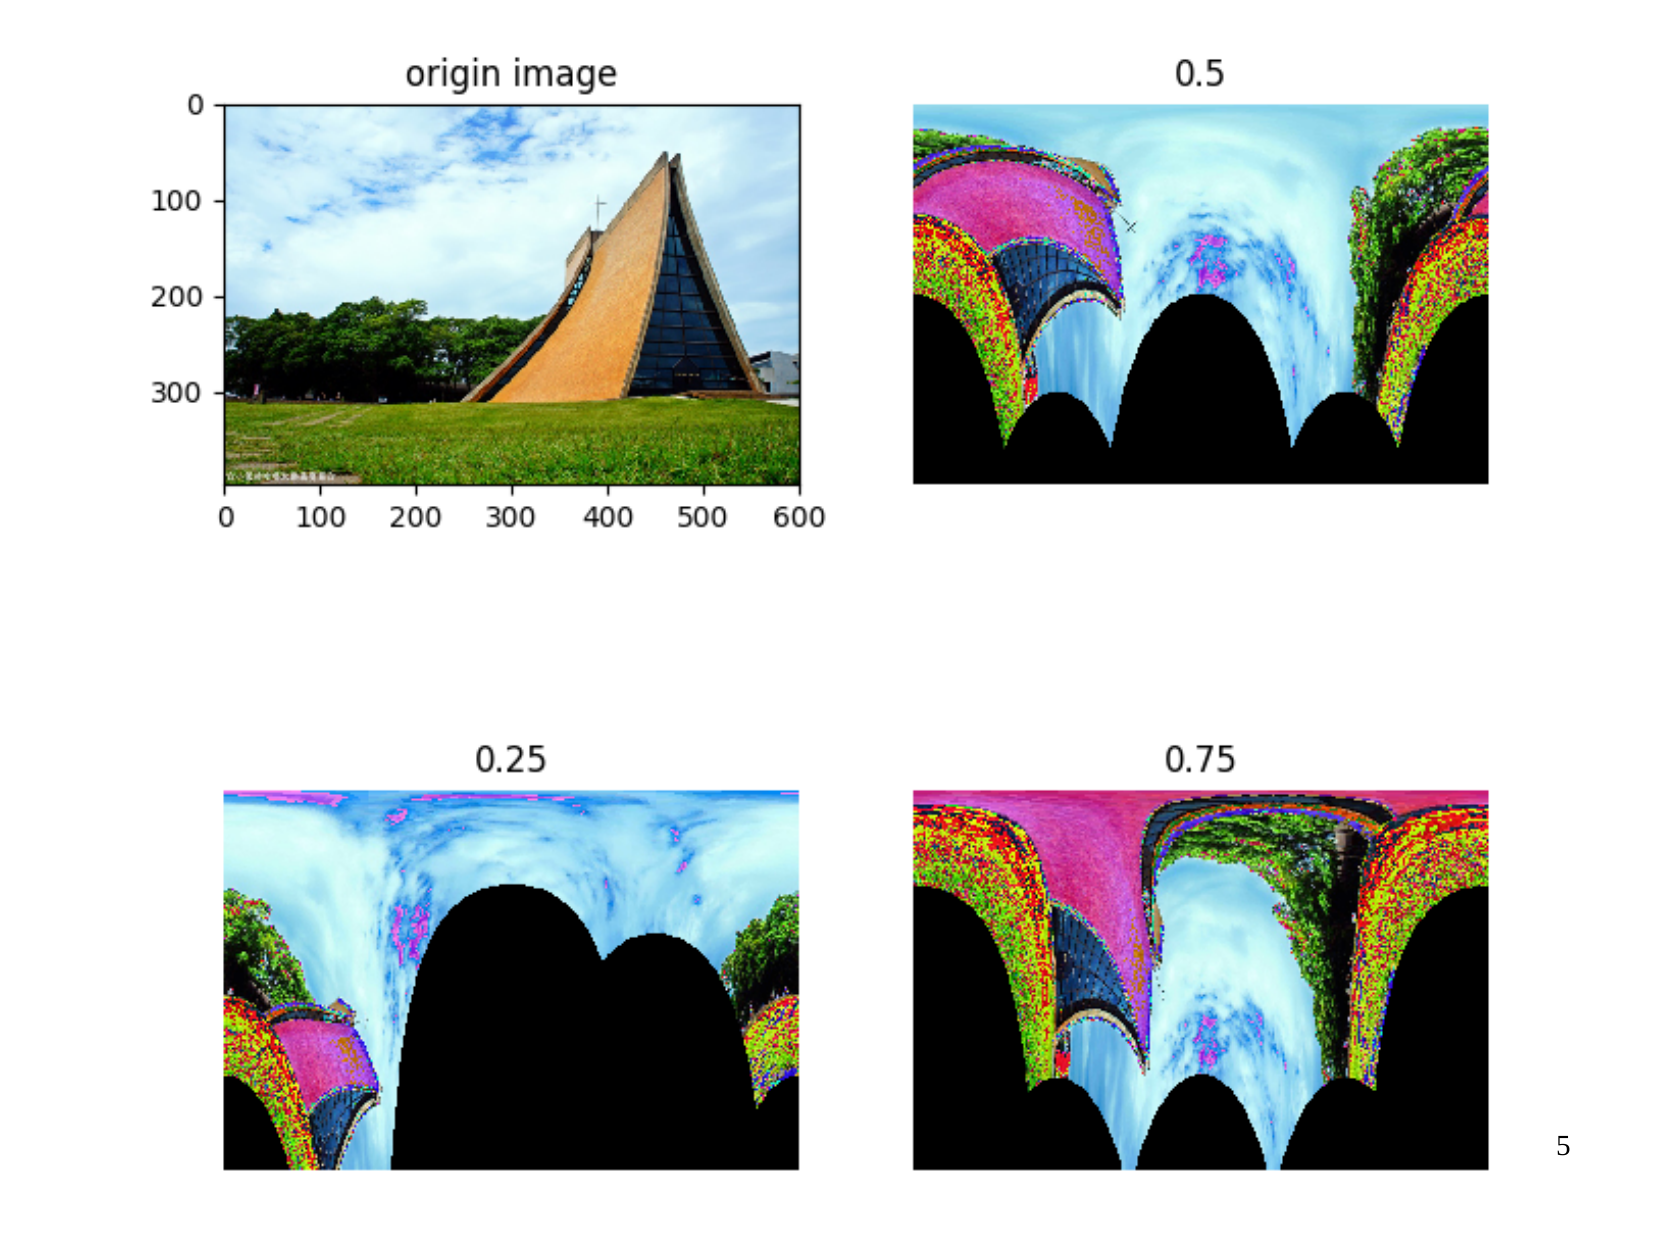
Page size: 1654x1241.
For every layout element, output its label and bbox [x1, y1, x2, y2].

picture [118, 11, 1536, 1241]
